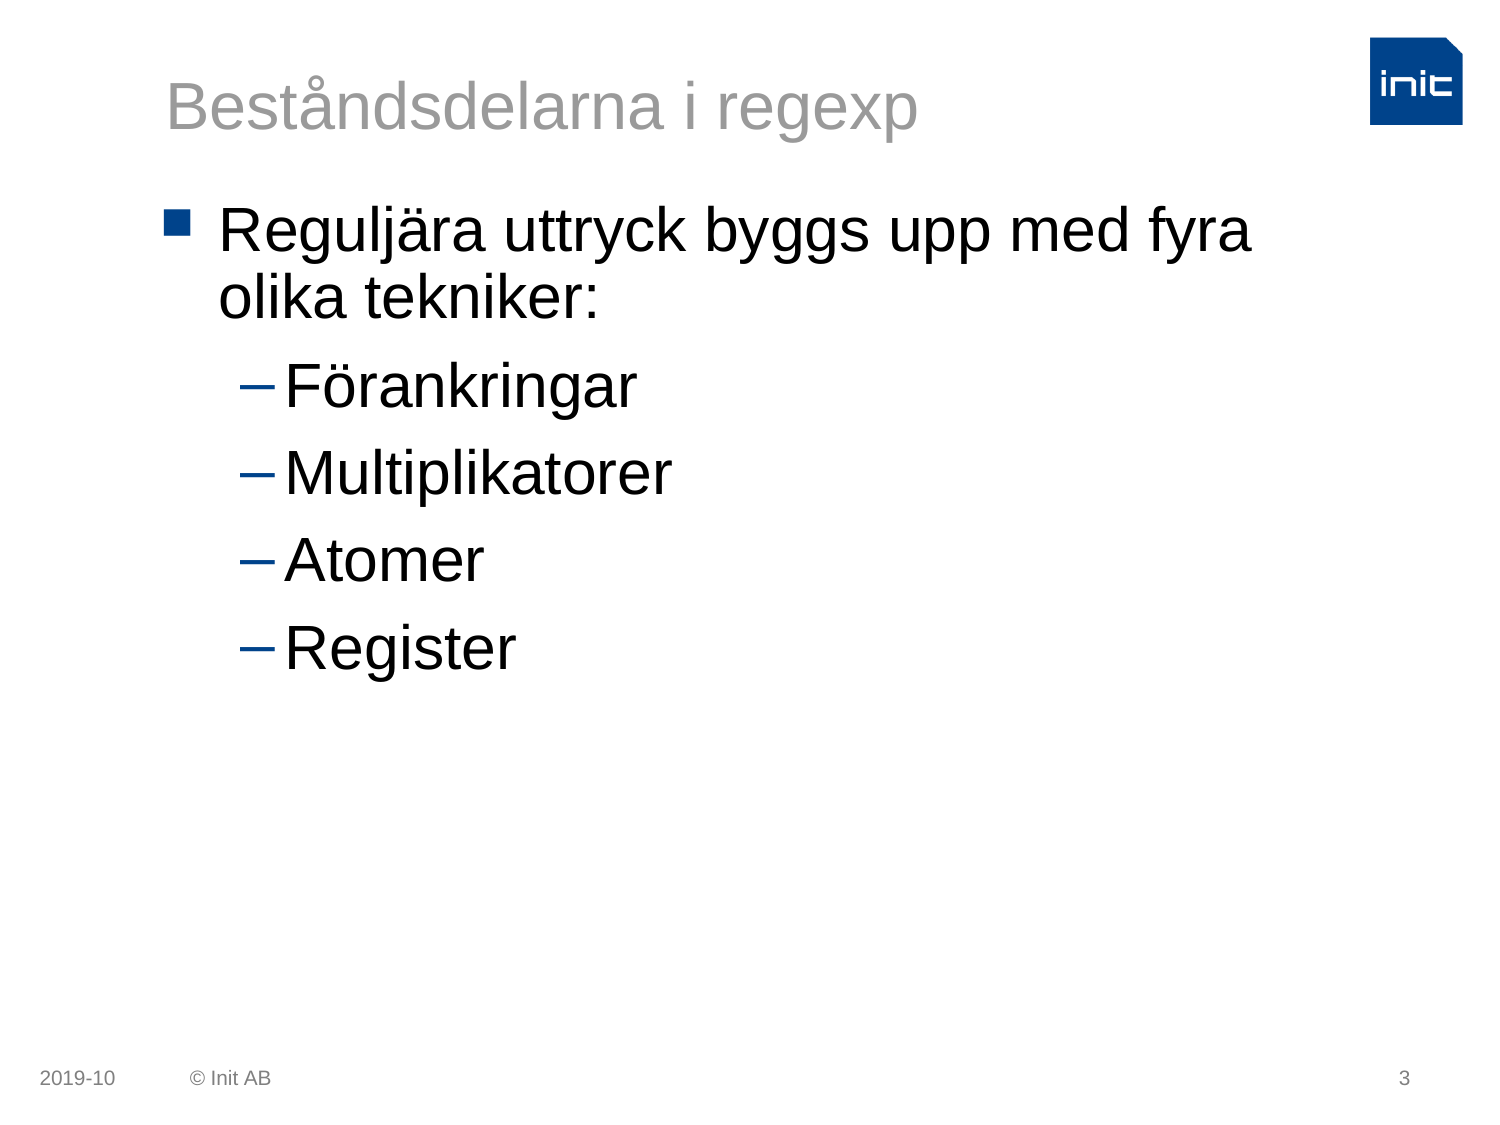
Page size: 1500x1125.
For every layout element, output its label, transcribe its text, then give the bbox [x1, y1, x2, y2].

text_box © Init AB [174, 1037, 1326, 1098]
text_box 2019-10 [24, 1037, 151, 1098]
text_box Reguljära uttryck byggs upp med fyra olika tekniker: Förankringar Multiplikatorer Atomer Register [150, 189, 1351, 963]
text_box Beståndsdelarna i regexp [150, 0, 1351, 151]
picture [1370, 37, 1463, 125]
text_box <nummer> [1350, 1037, 1426, 1098]
